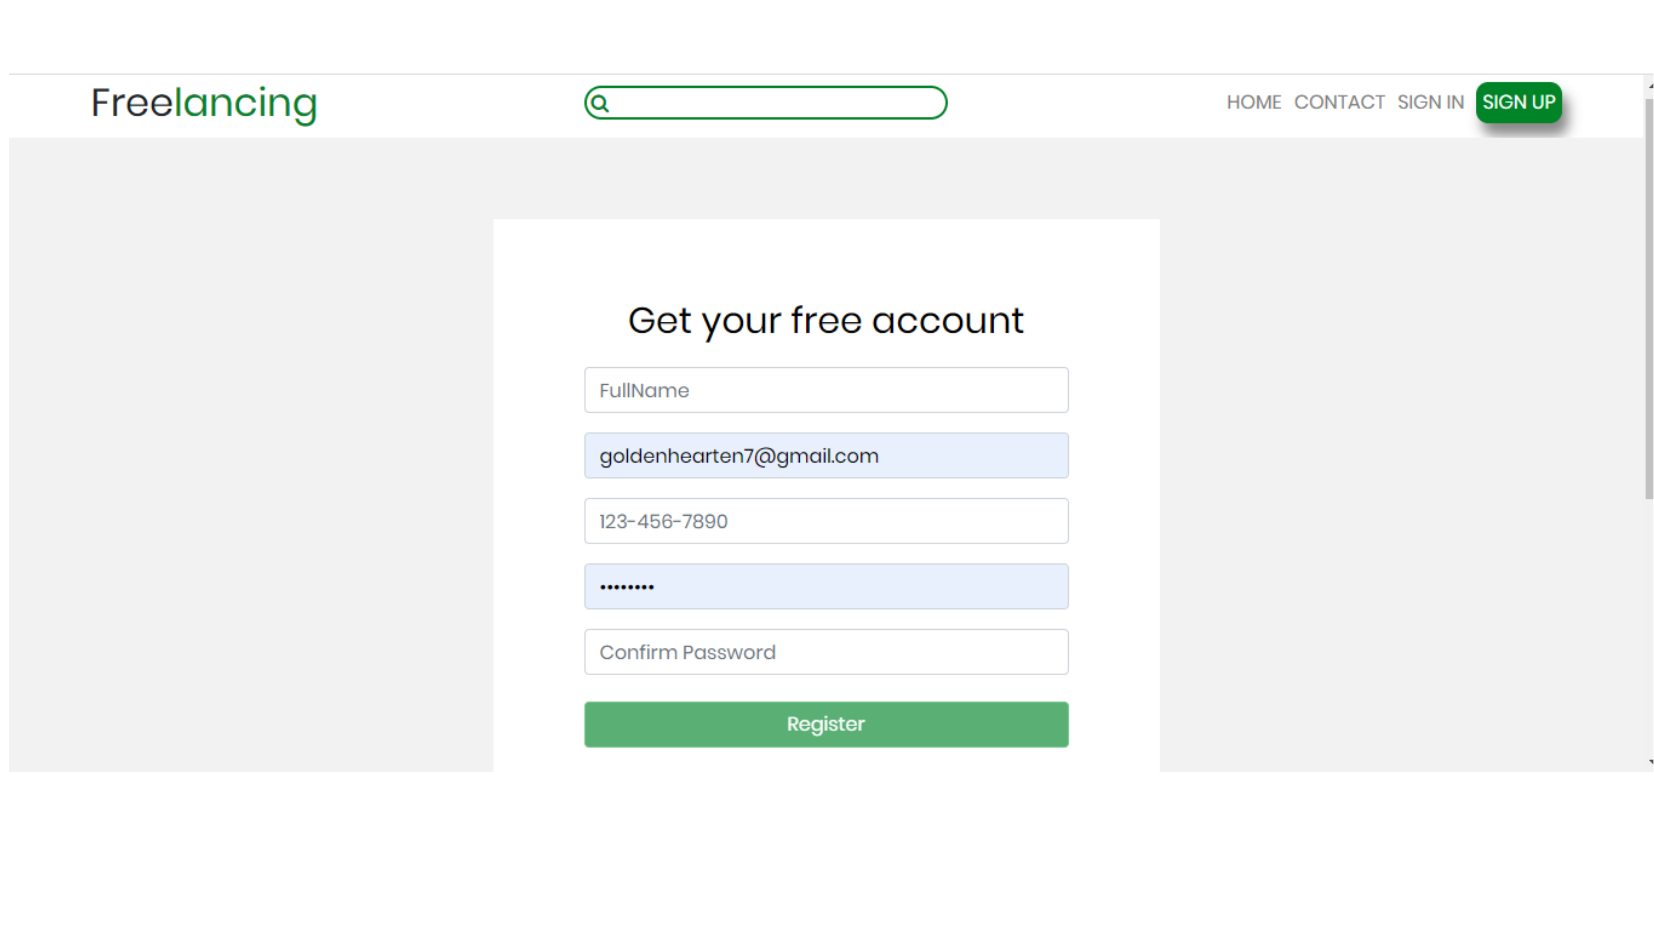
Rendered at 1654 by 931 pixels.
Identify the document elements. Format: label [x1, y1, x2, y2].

picture [9, 70, 1654, 772]
